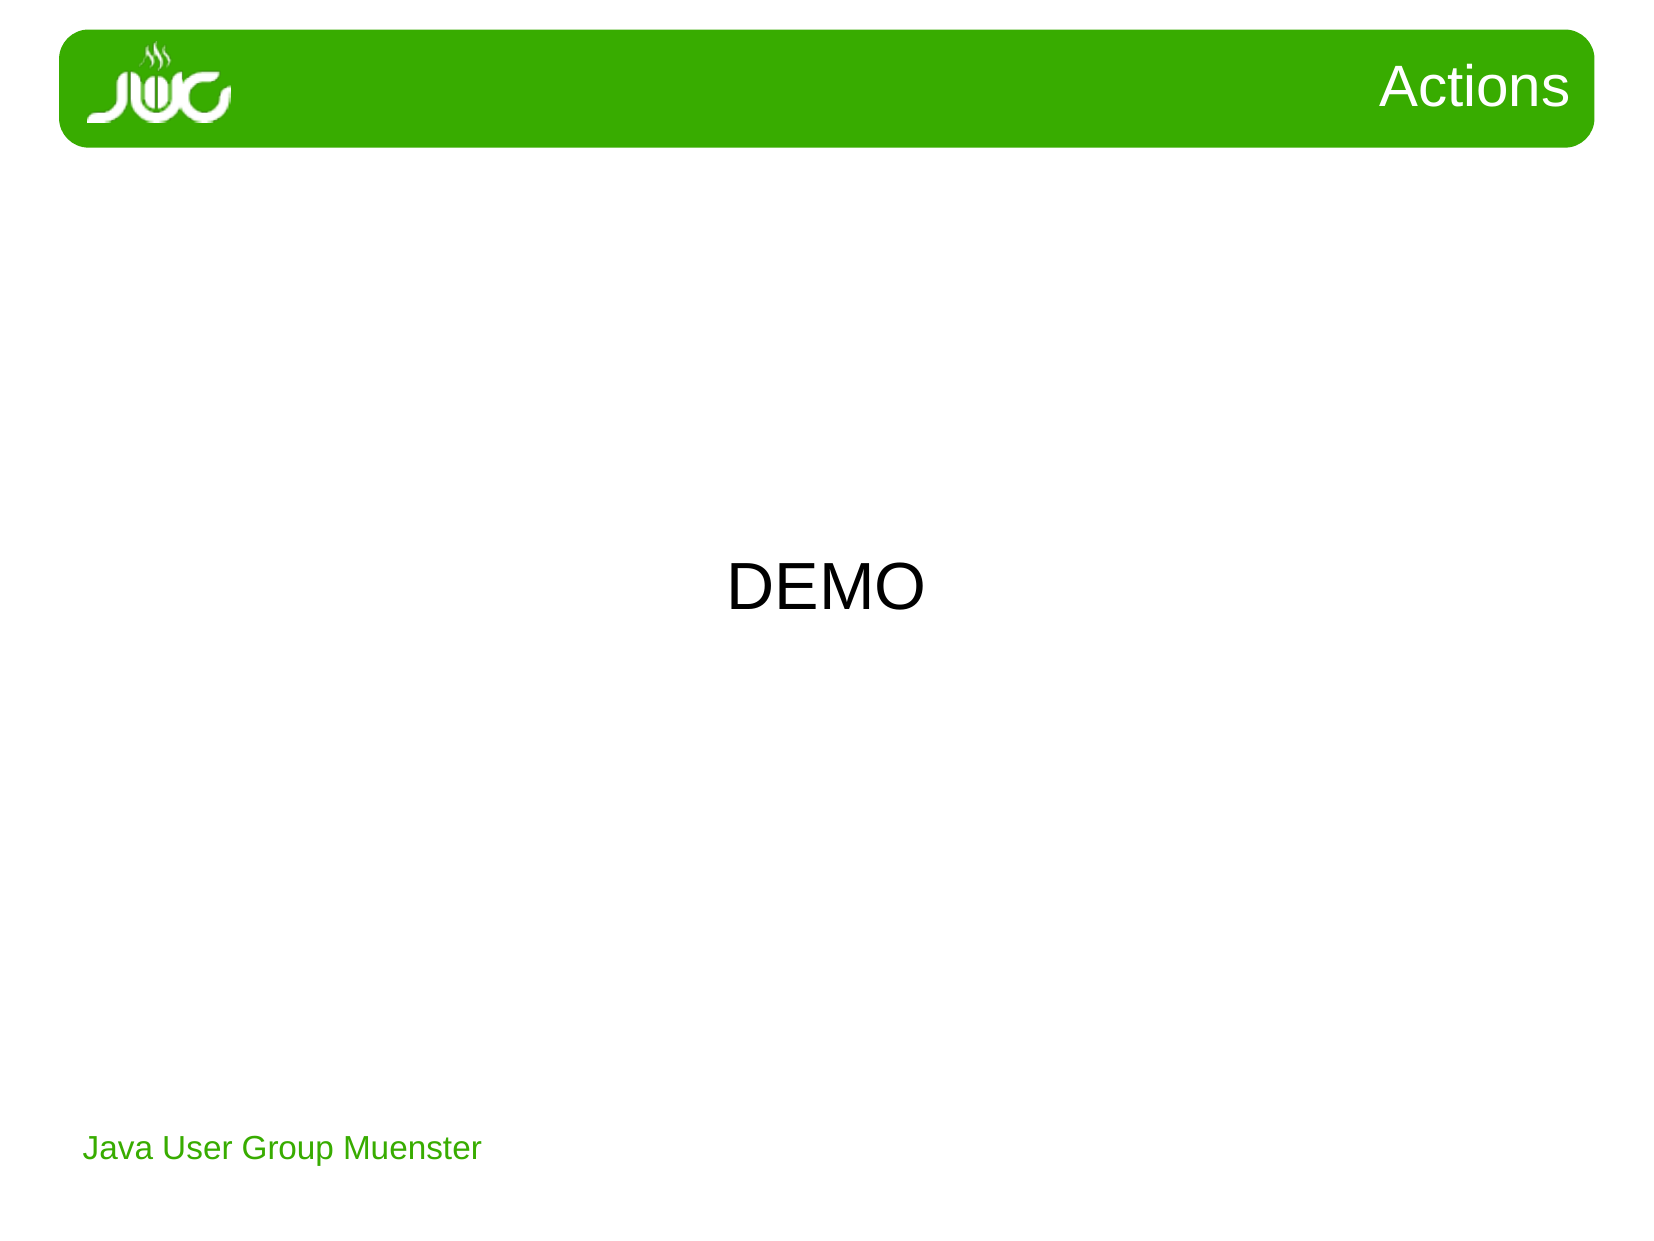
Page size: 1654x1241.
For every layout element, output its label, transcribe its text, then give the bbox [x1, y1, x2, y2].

title Actions [265, 37, 1571, 136]
subtitle DEMO [82, 177, 1571, 996]
picture [87, 41, 231, 123]
